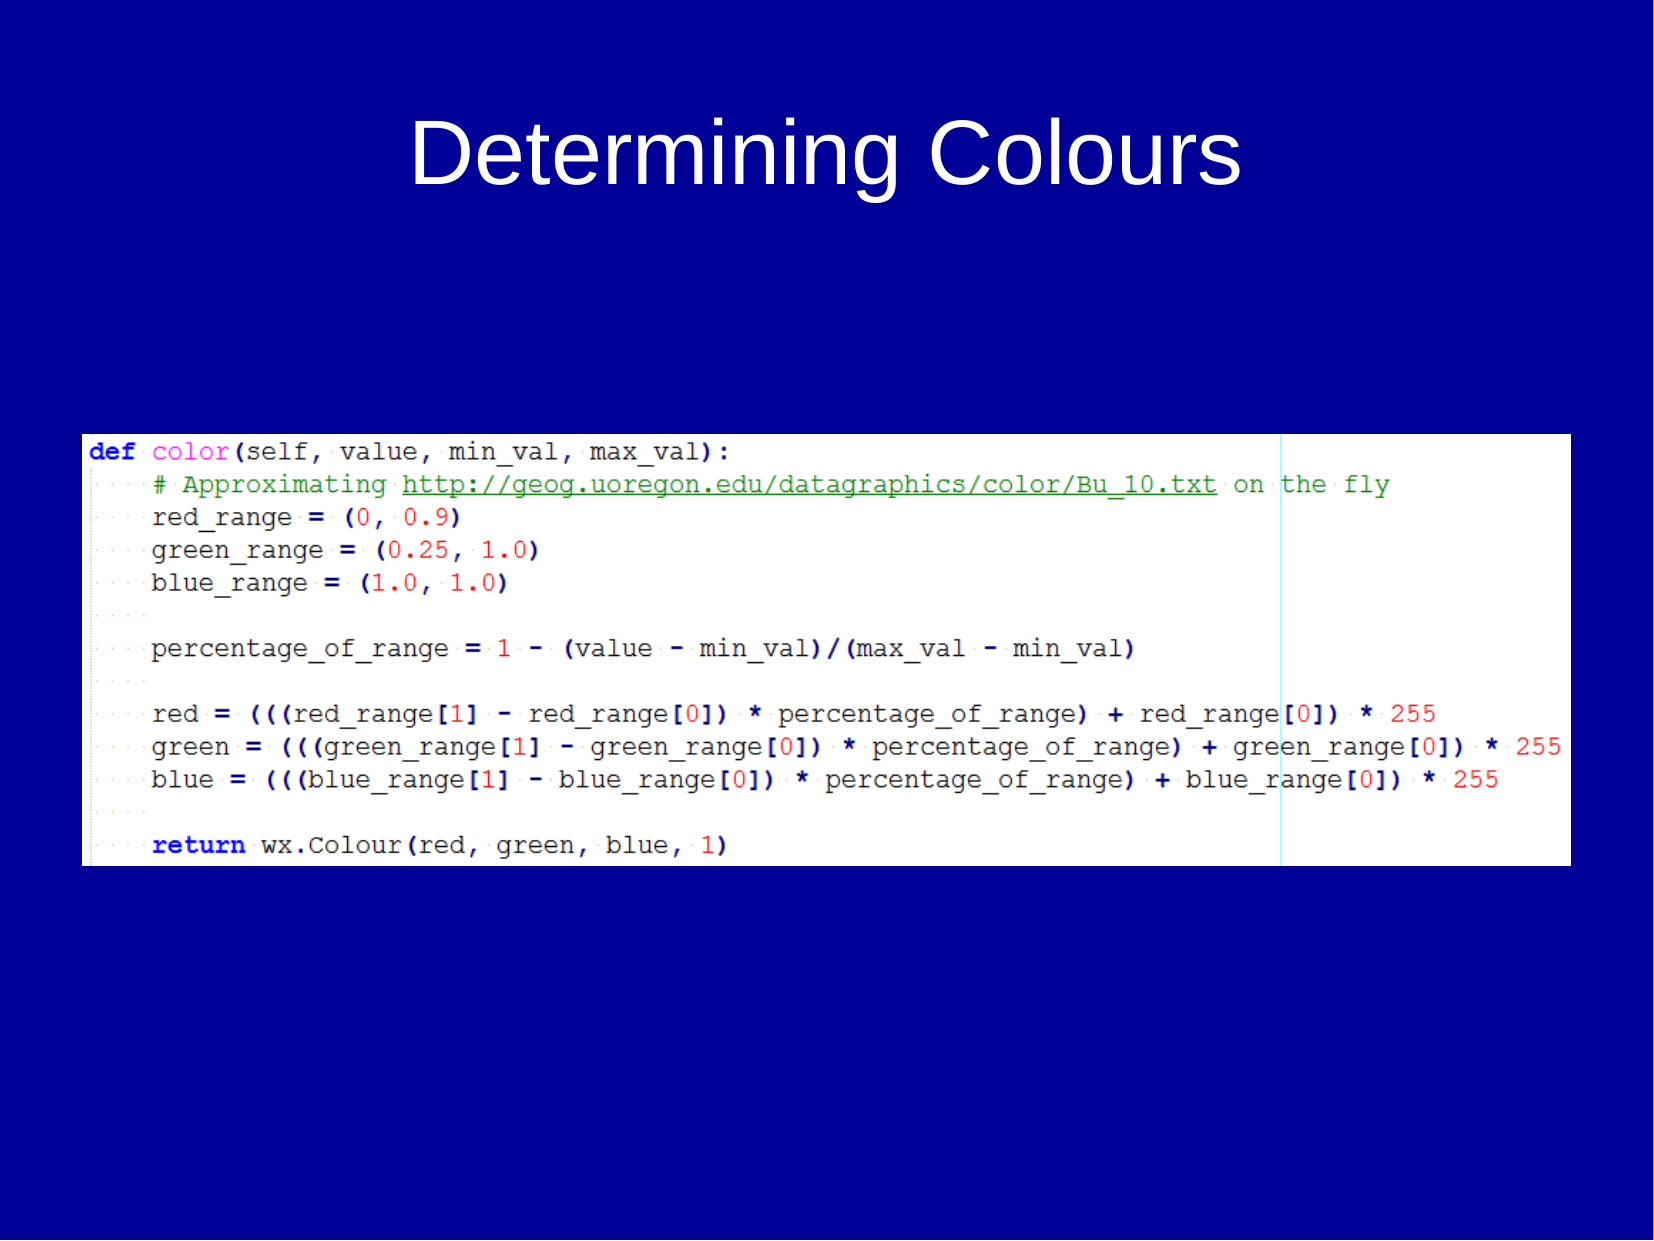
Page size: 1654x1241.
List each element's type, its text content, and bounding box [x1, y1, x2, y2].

picture [82, 434, 1571, 866]
title Determining Colours [82, 49, 1571, 257]
